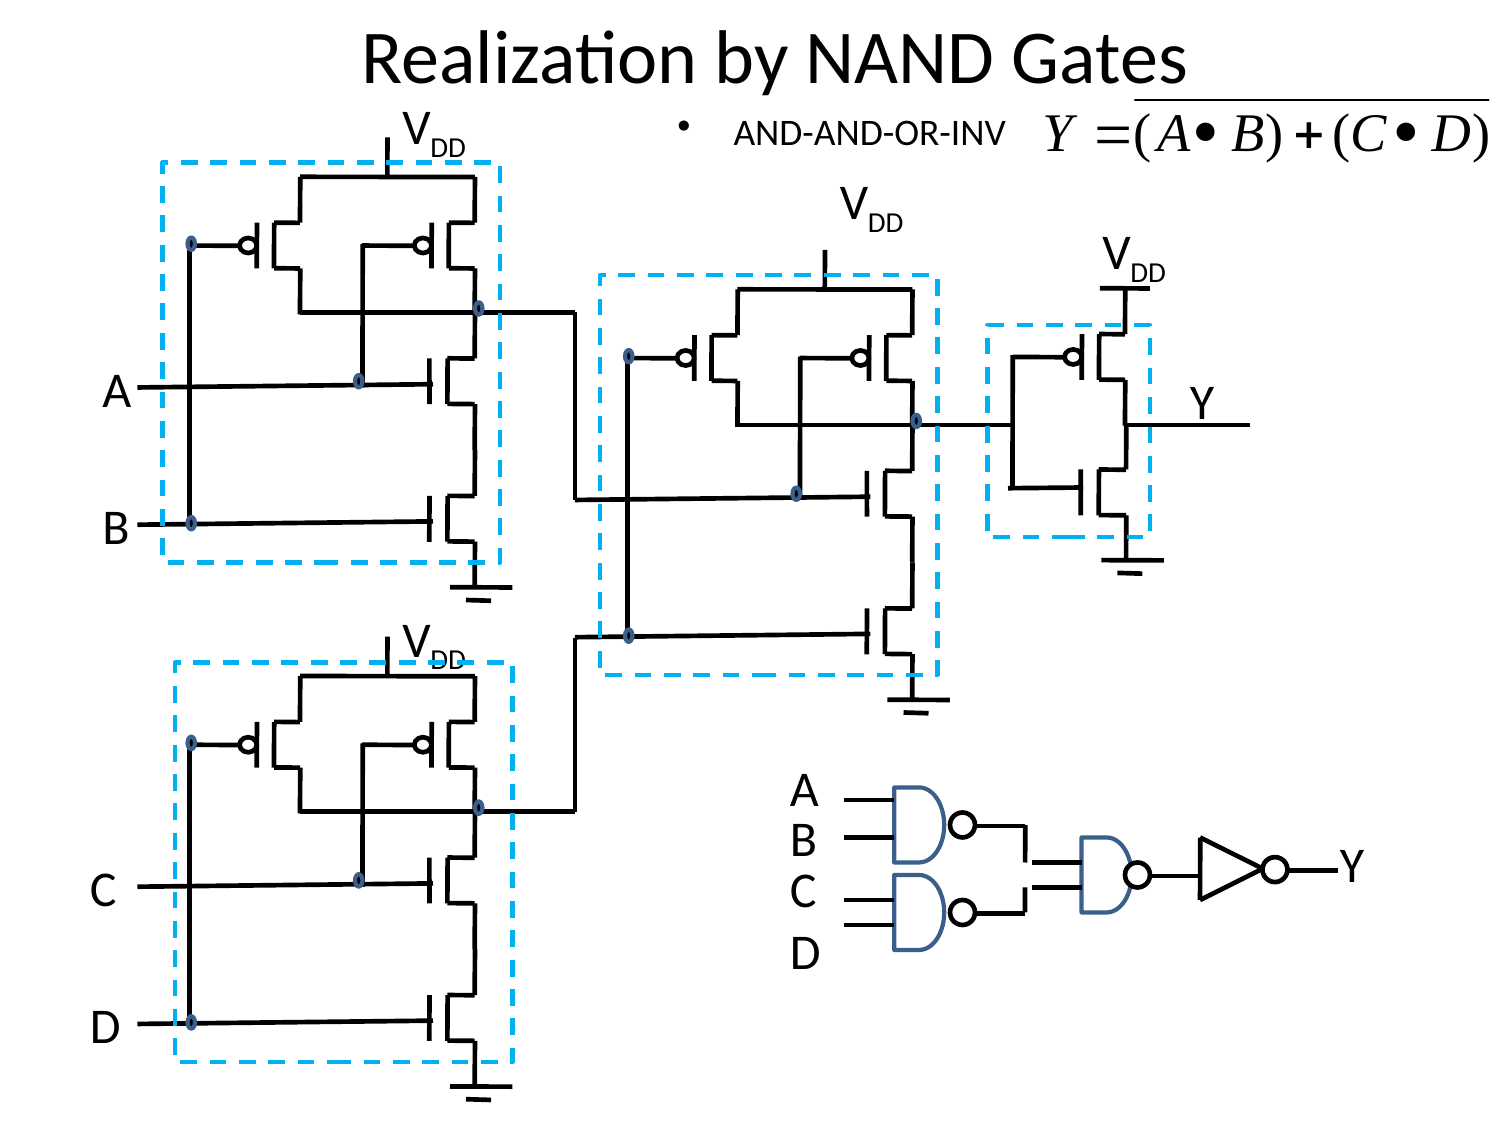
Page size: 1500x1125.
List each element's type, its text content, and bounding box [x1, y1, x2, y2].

text_box [354, 374, 363, 388]
text_box [1064, 349, 1082, 365]
text_box [474, 801, 483, 814]
text_box [677, 350, 695, 366]
text_box [624, 629, 633, 642]
text_box A [798, 778, 809, 794]
text_box VDD [824, 162, 963, 246]
text_box [239, 737, 257, 753]
text_box A [774, 749, 875, 799]
text_box [851, 350, 869, 366]
text_box [792, 487, 801, 500]
text_box D [75, 986, 175, 1062]
text_box Y [1325, 824, 1425, 900]
text_box [950, 812, 975, 838]
text_box VDD [1087, 212, 1225, 296]
text_box C [75, 849, 175, 924]
text_box VDD [387, 599, 525, 684]
text_box [912, 414, 921, 428]
text_box [624, 349, 633, 363]
text_box Realization by NAND Gates [137, 0, 1413, 107]
text_box [1125, 862, 1150, 888]
text_box [950, 900, 975, 925]
text_box C [774, 874, 875, 925]
text_box [187, 736, 196, 750]
chart [1037, 87, 1500, 174]
text_box [414, 237, 432, 254]
text_box [414, 737, 432, 753]
text_box [187, 237, 196, 250]
text_box [1262, 857, 1288, 883]
text_box D [774, 925, 875, 988]
text_box VDD [387, 87, 525, 171]
text_box AND-AND-OR-INV [662, 87, 1500, 213]
text_box [187, 516, 196, 530]
text_box [354, 874, 363, 887]
text_box B [87, 487, 188, 563]
text_box Y [1175, 362, 1275, 438]
text_box [474, 302, 483, 315]
text_box [187, 1016, 196, 1029]
text_box B [774, 799, 875, 874]
text_box [239, 237, 257, 254]
text_box A [87, 349, 187, 425]
